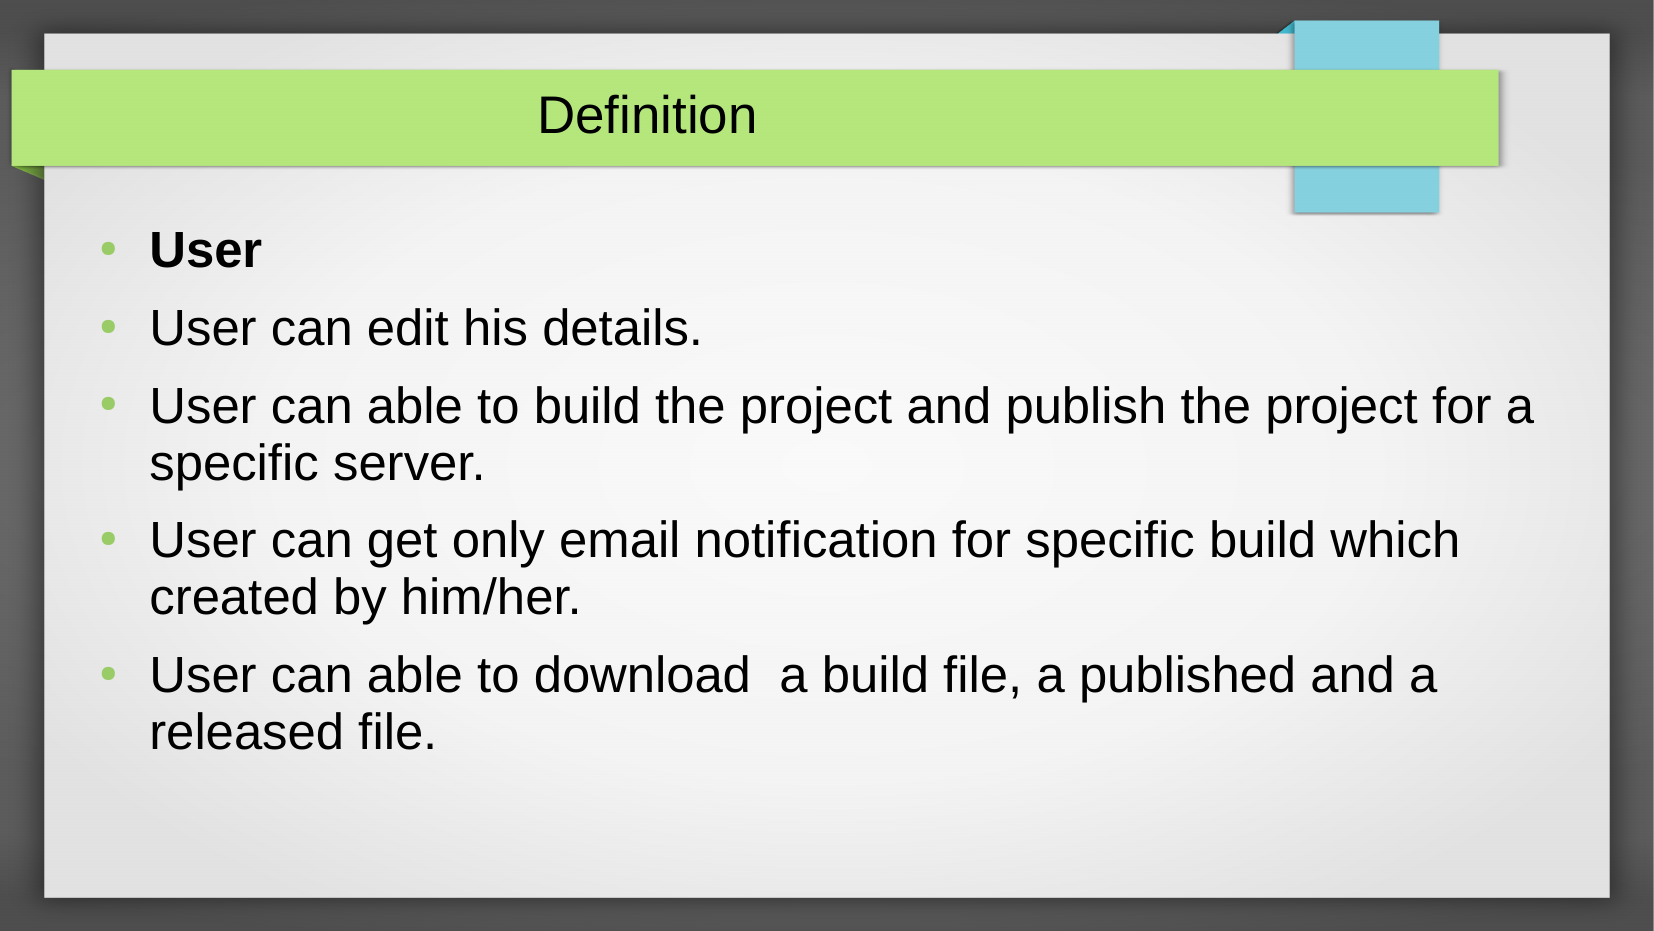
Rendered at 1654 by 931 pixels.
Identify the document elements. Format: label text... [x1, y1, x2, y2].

picture [0, 0, 1654, 931]
title Definition [124, 70, 1306, 160]
list User User can edit his details. User can able to build the project and publish the project for a specific server. User can get only email notification for specific build which created by him/her. User can able to download a build file, a published and a released file. [82, 221, 1571, 761]
